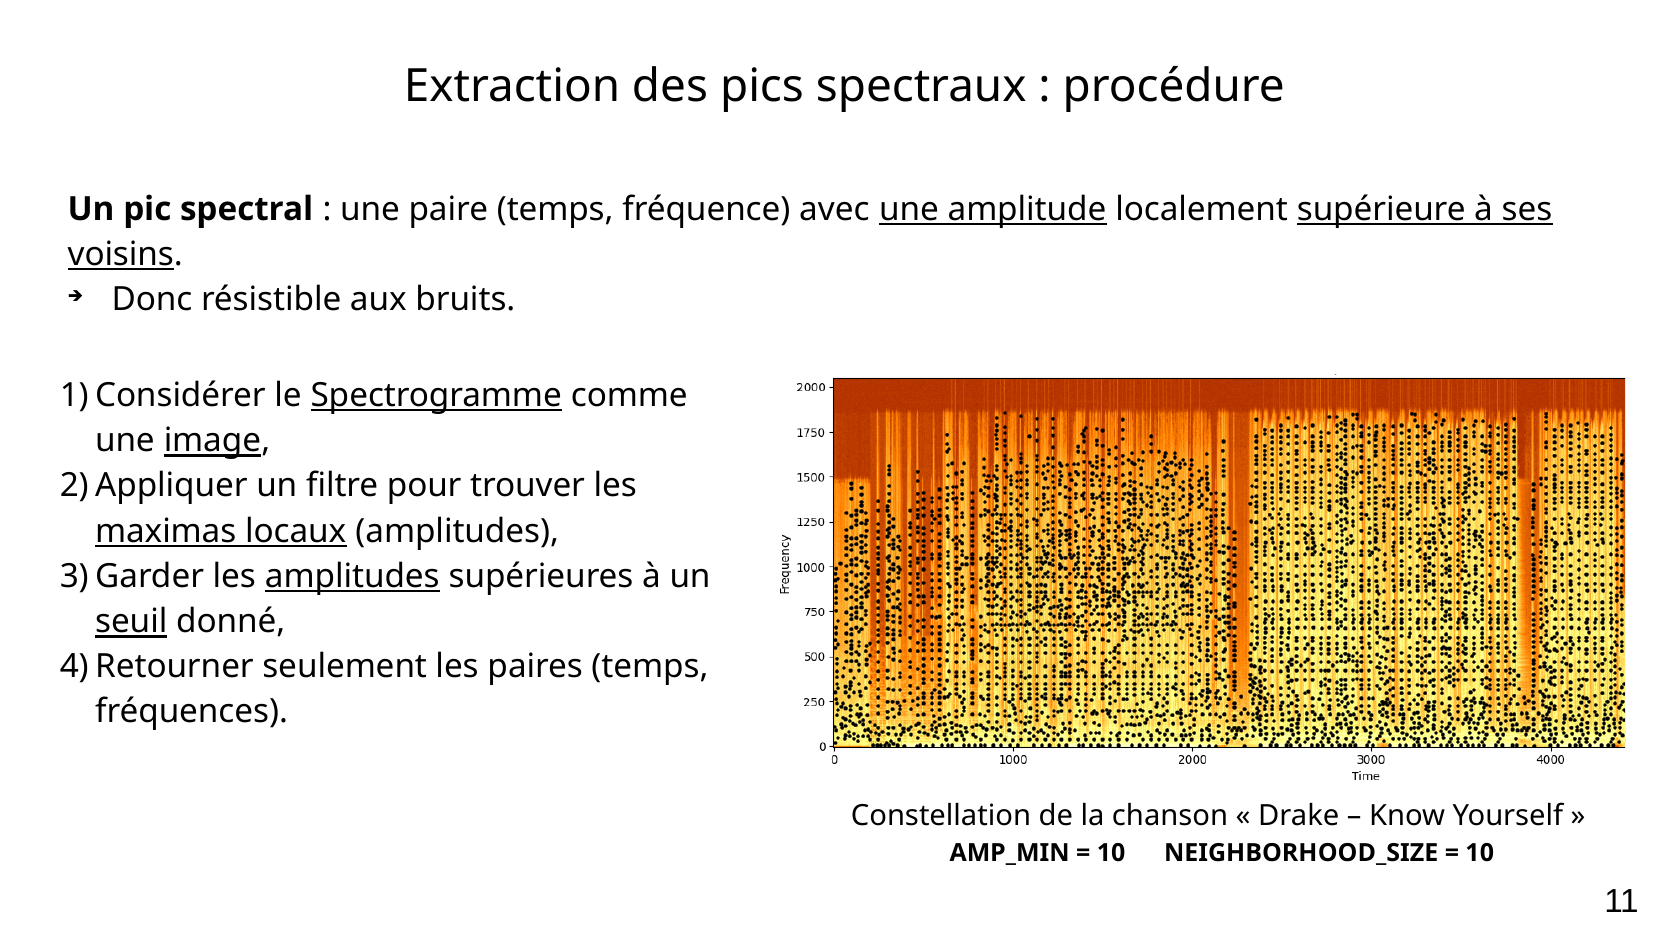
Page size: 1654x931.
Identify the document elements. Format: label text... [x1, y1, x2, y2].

text_box Constellation de la chanson « Drake – Know Yourself » AMP_MIN = 10 NEIGHBORHOOD_SIZE = 10 [755, 787, 1654, 876]
text_box Considérer le Spectrogramme comme une image, Appliquer un filtre pour trouver les maximas locaux (amplitudes), Garder les amplitudes supérieures à un seuil donné, Retourner seulement les paires (temps, fréquences). [45, 363, 766, 786]
picture [780, 374, 1626, 780]
text_box Extraction des pics spectraux : procédure [242, 45, 1411, 136]
text_box <number> [1024, 876, 1654, 931]
text_box Un pic spectral : une paire (temps, fréquence) avec une amplitude localement supérieure à ses voisins. Donc résistible aux bruits. [52, 177, 1613, 296]
